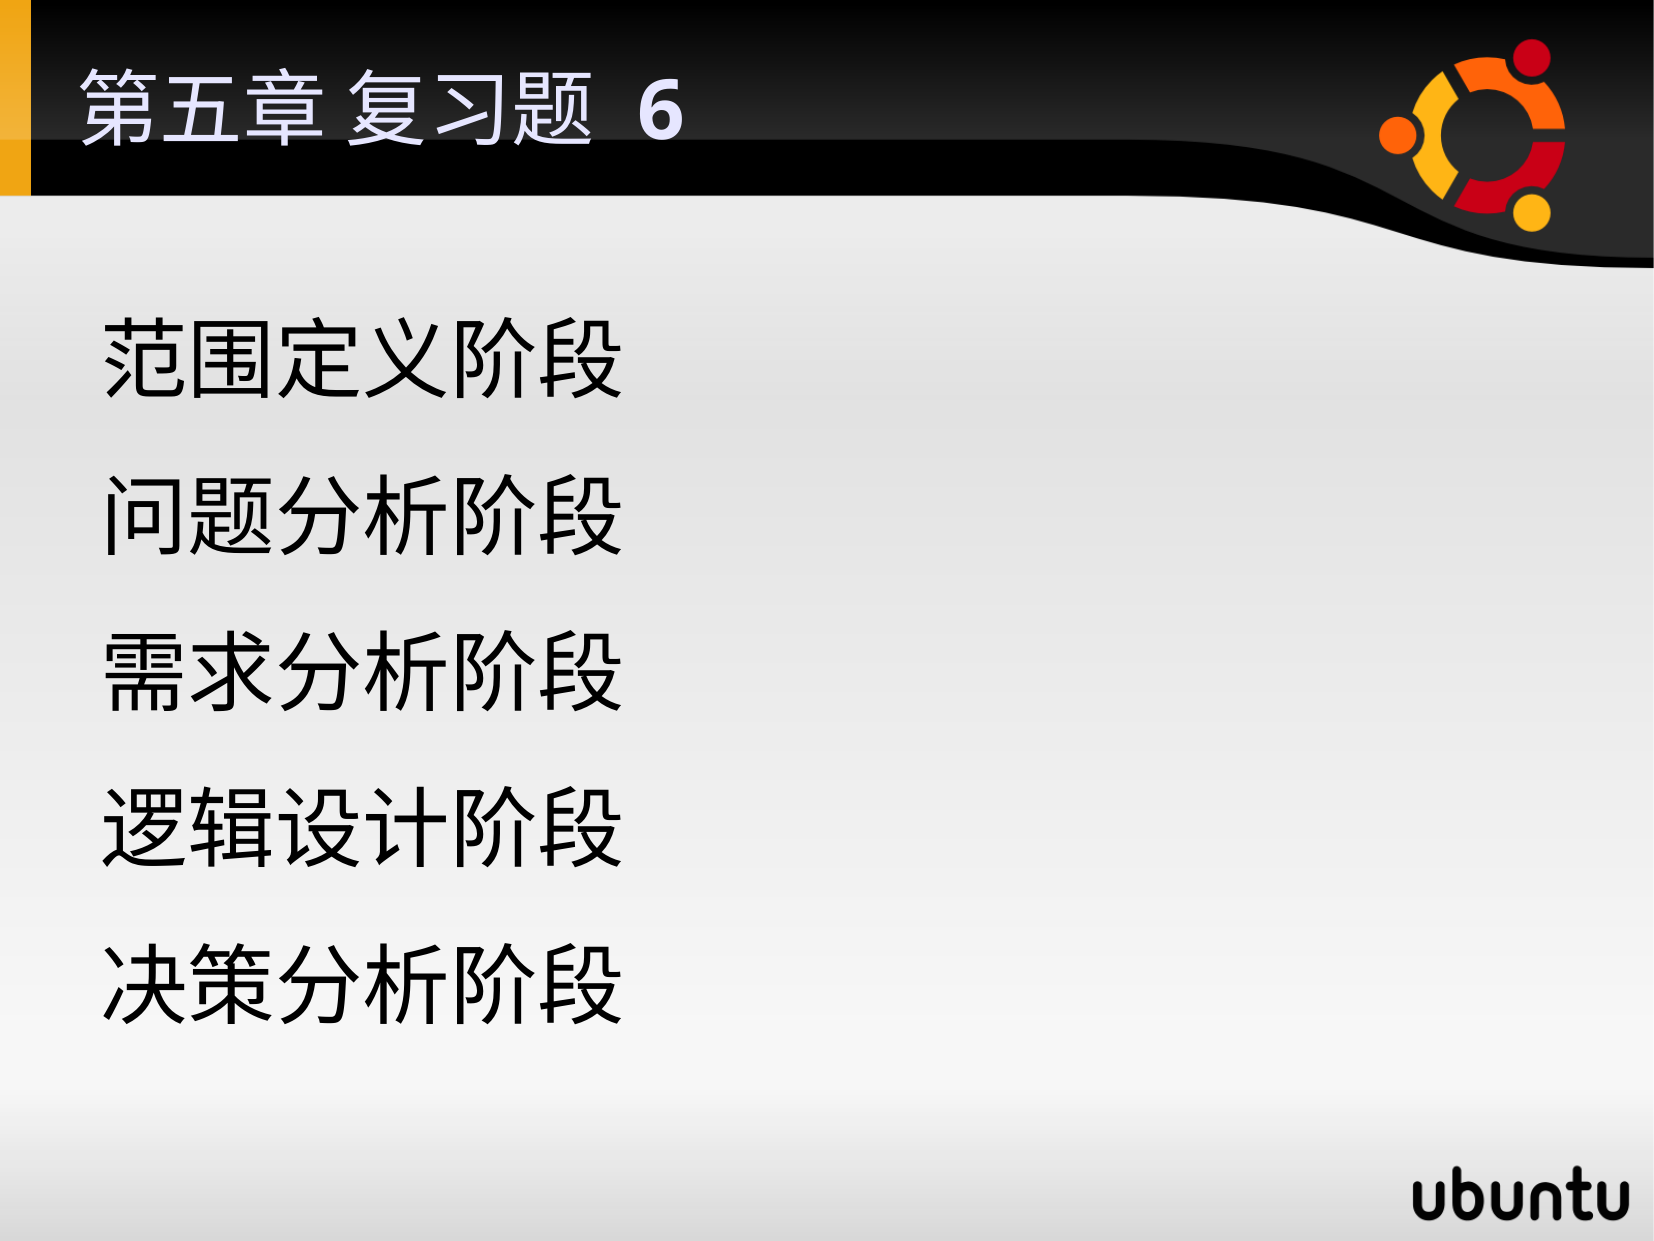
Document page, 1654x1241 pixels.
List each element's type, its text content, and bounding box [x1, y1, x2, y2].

list 范围定义阶段 问题分析阶段 需求分析阶段 逻辑设计阶段 决策分析阶段 [82, 290, 1571, 1094]
picture [0, 0, 1654, 1241]
title 第五章 复习题 6 [76, 7, 1565, 200]
